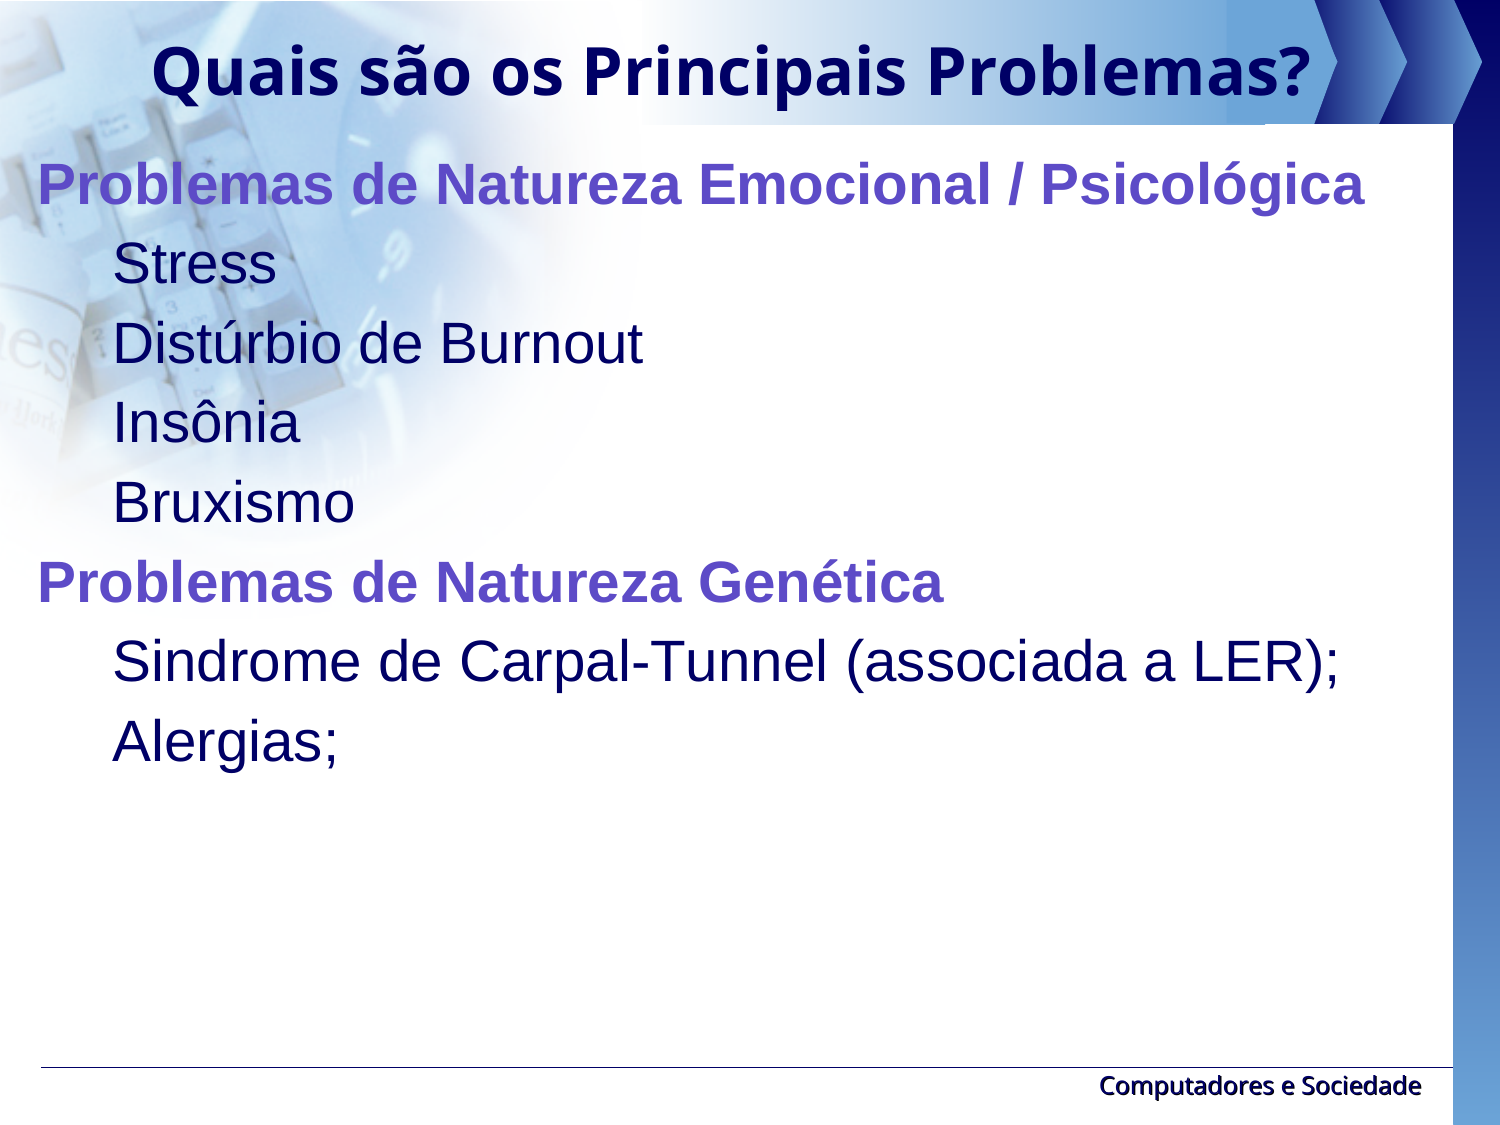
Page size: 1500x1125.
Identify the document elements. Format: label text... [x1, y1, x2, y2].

list Problemas de Natureza Emocional / Psicológica Stress Distúrbio de Burnout Insônia Bruxismo Problemas de Natureza Genética Sindrome de Carpal-Tunnel (associada a LER); Alergias; [37, 151, 1426, 1036]
title Quais são os Principais Problemas? [37, 0, 1426, 150]
